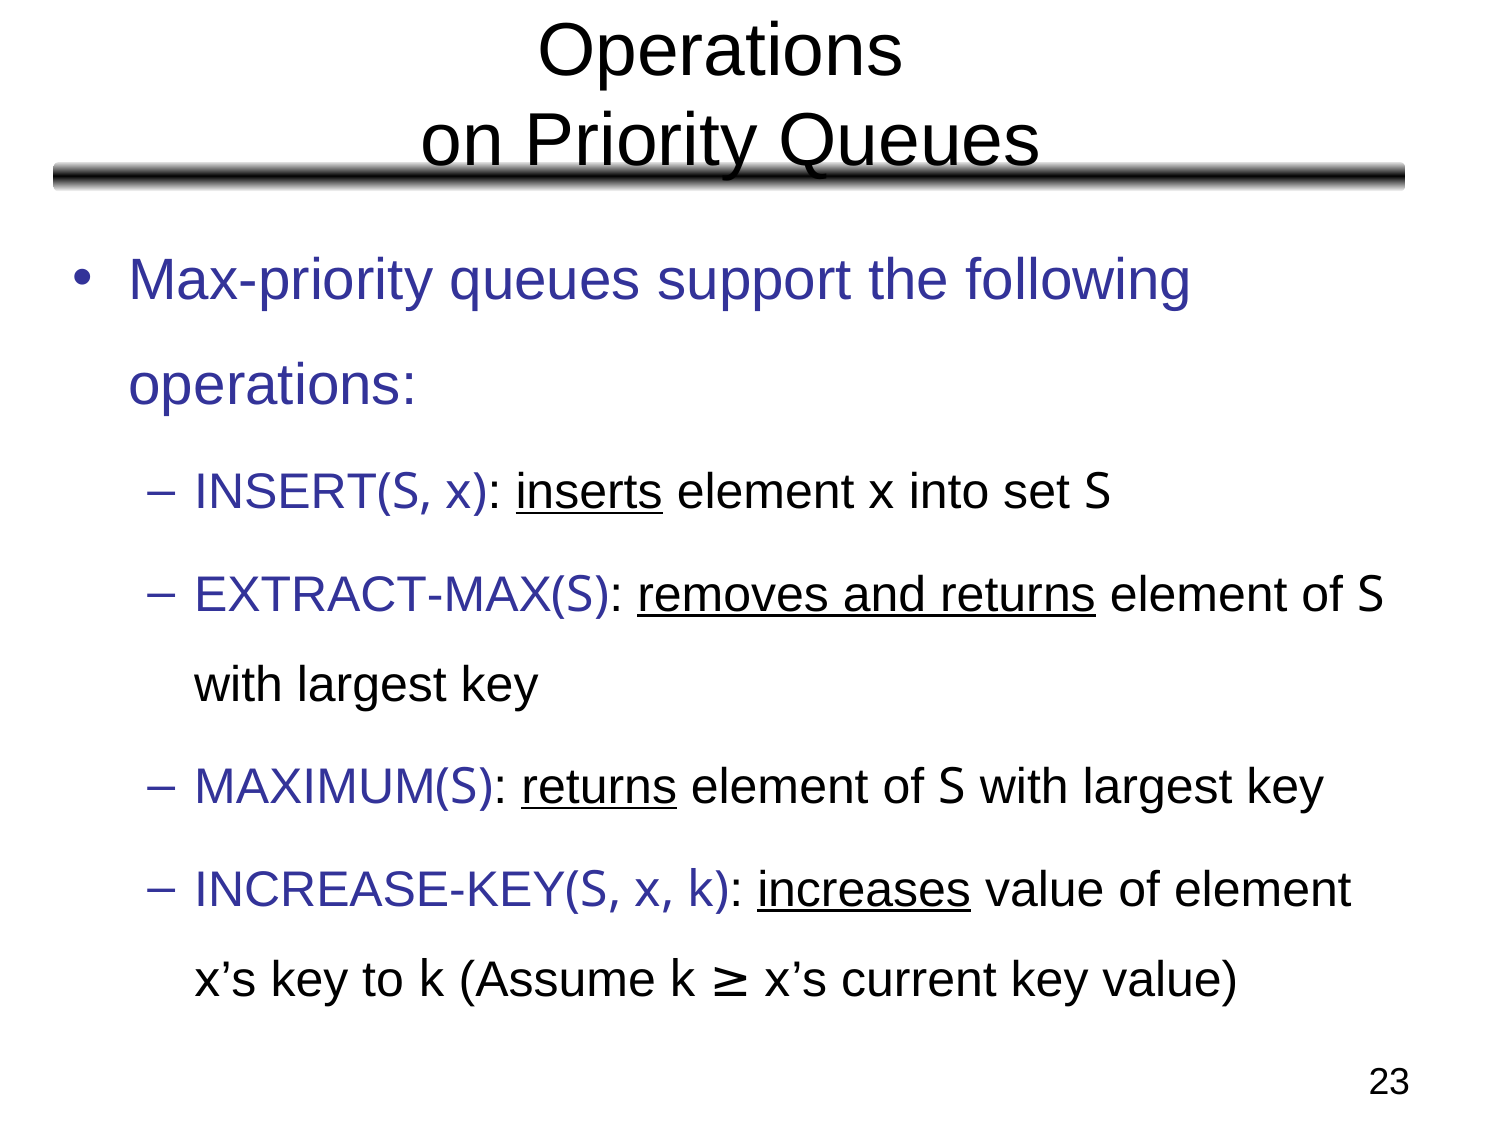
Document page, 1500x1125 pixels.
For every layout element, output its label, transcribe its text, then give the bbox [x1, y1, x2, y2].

list Max-priority queues support the following operations: INSERT(S, x): inserts element x into set S EXTRACT-MAX(S): removes and returns element of S with largest key MAXIMUM(S): returns element of S with largest key INCREASE-KEY(S, x, k): increases value of element x’s key to k (Assume k ≥ x’s current key value) [57, 199, 1413, 1075]
title Operations on Priority Queues [55, 16, 1406, 166]
